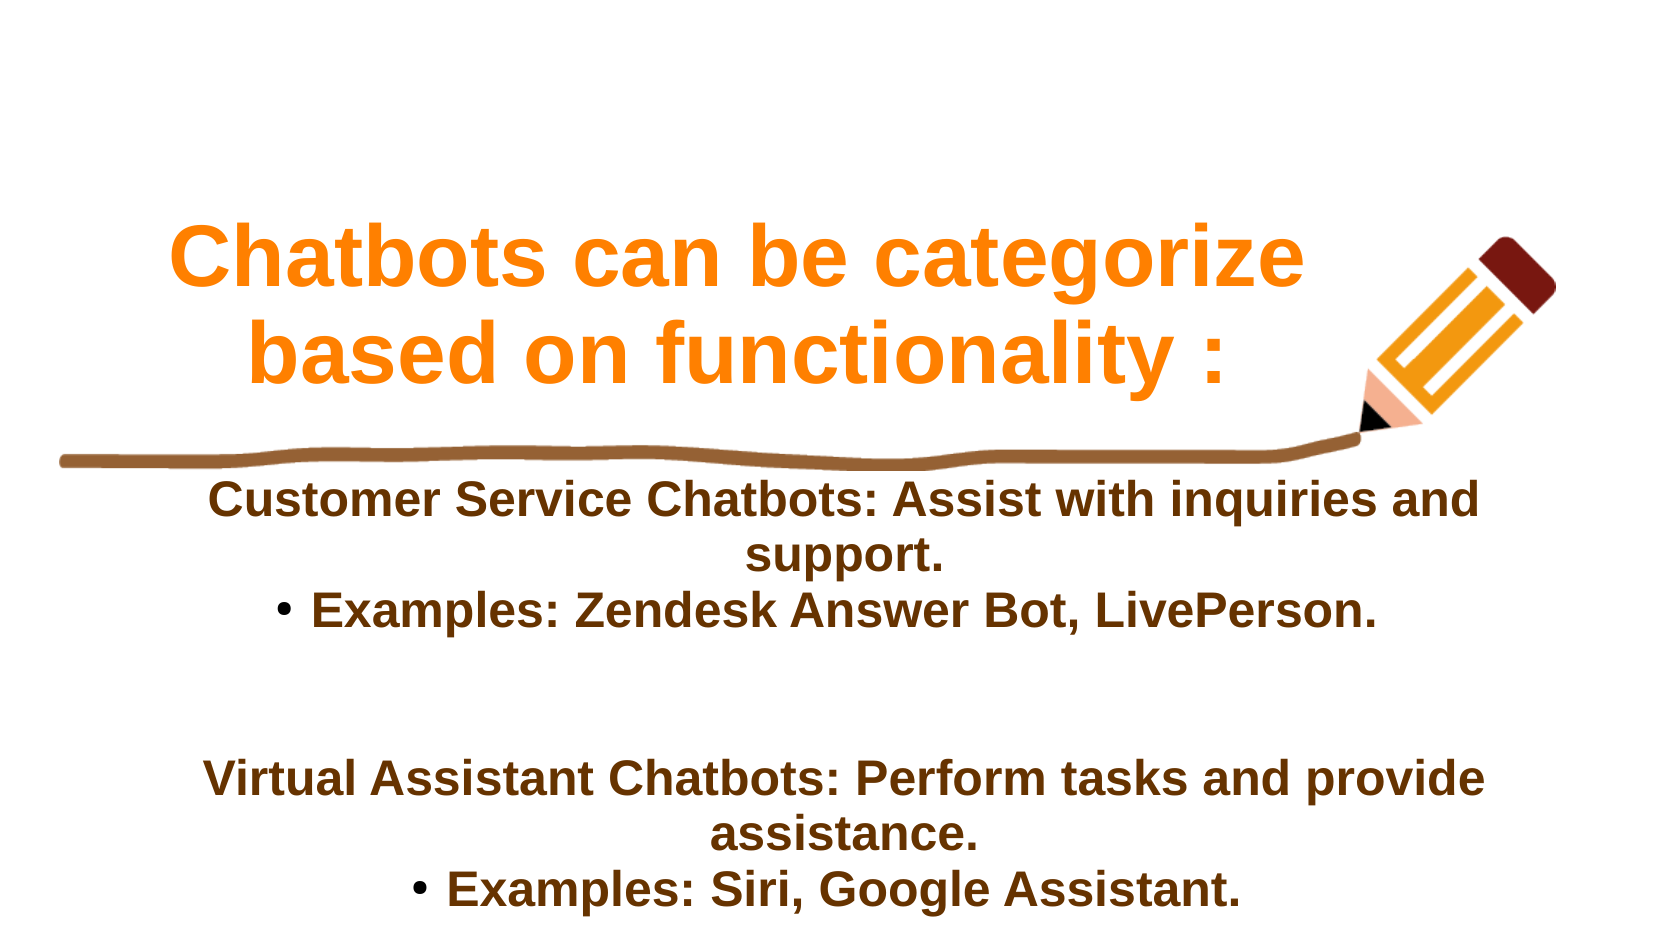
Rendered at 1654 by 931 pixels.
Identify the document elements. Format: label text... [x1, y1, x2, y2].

subtitle Customer Service Chatbots: Assist with inquiries and support. Examples: Zendesk Answer Bot, LivePerson. Virtual Assistant Chatbots: Perform tasks and provide assistance. Examples: Siri, Google Assistant. [88, 470, 1565, 917]
title Chatbots can be categorize based on functionality : [118, 206, 1359, 403]
picture [59, 236, 1556, 473]
